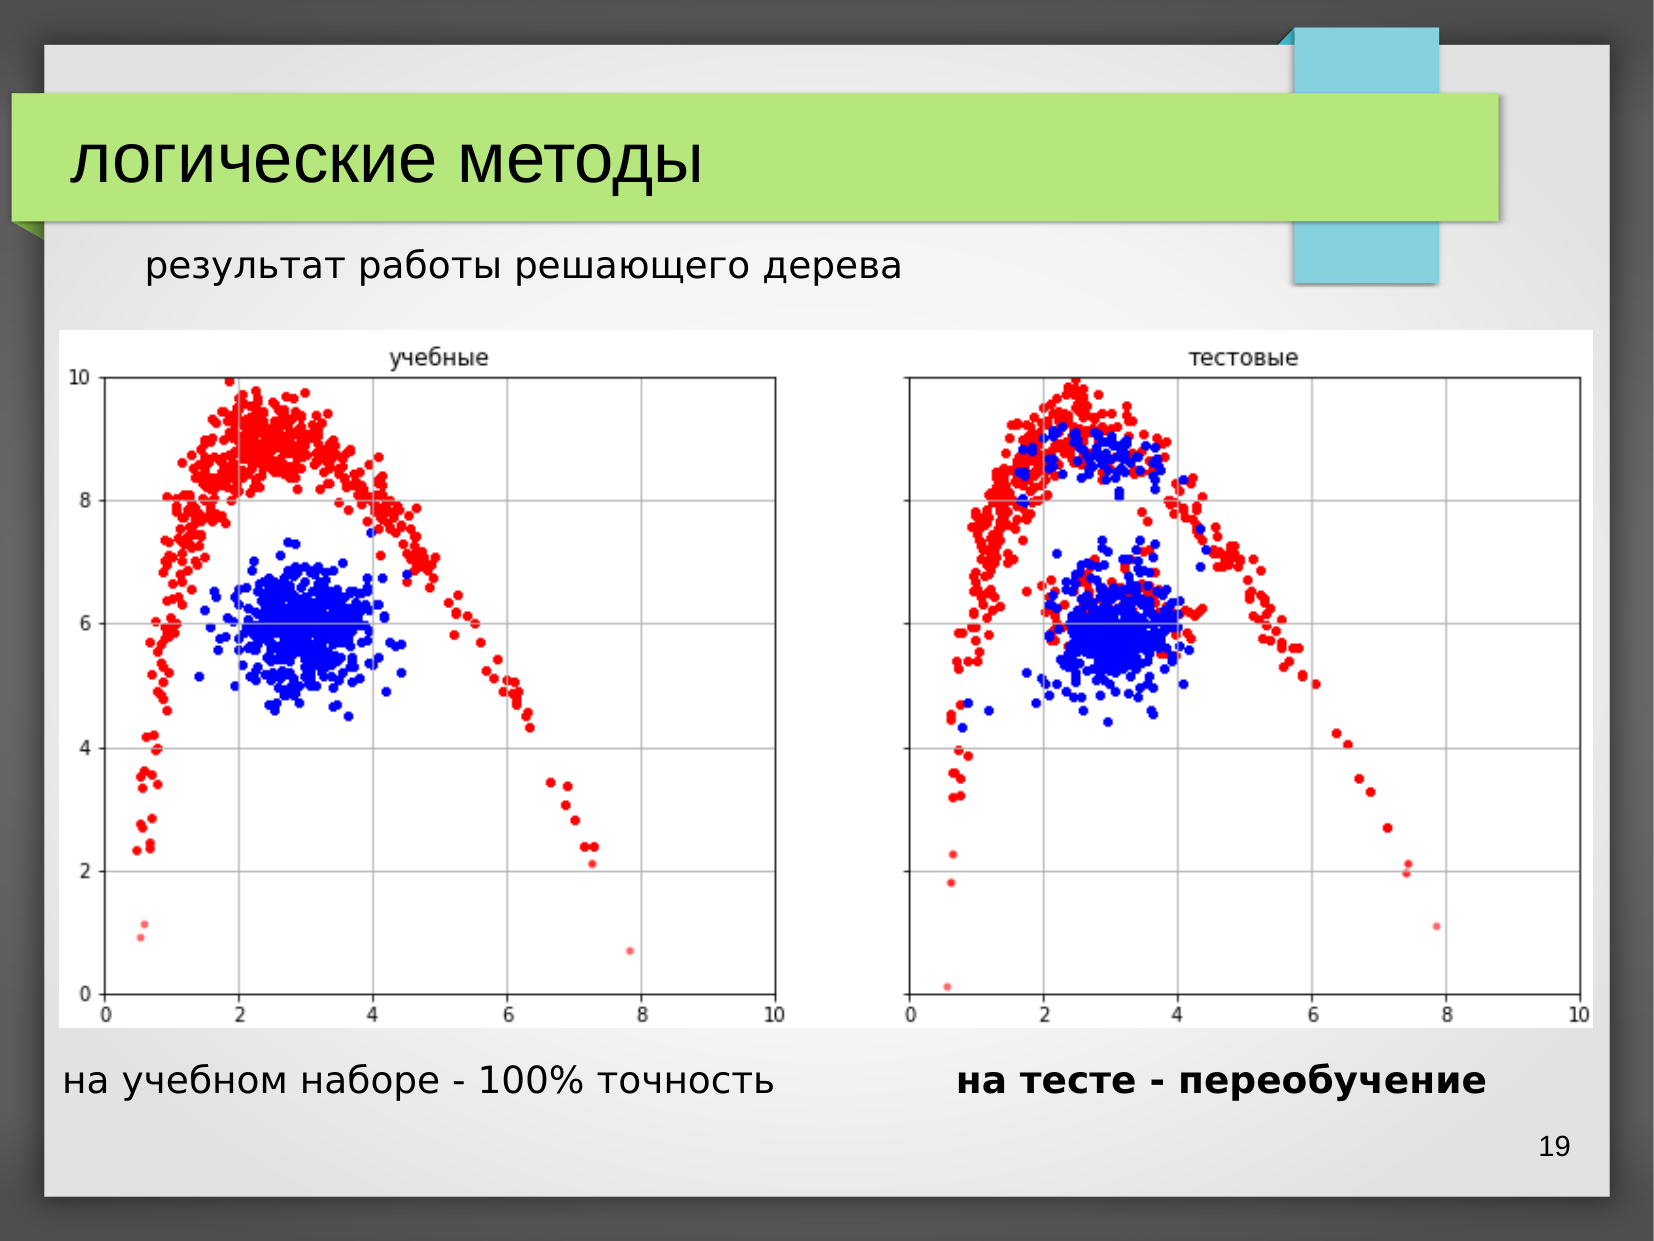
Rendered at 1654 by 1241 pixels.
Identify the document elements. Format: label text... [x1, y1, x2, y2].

text_box результат работы решающего дерева [129, 236, 1123, 297]
picture [0, 0, 1654, 1241]
text_box на учебном наборе - 100% точность на тесте - переобучение [47, 1051, 1595, 1154]
title логические методы [70, 118, 1205, 199]
